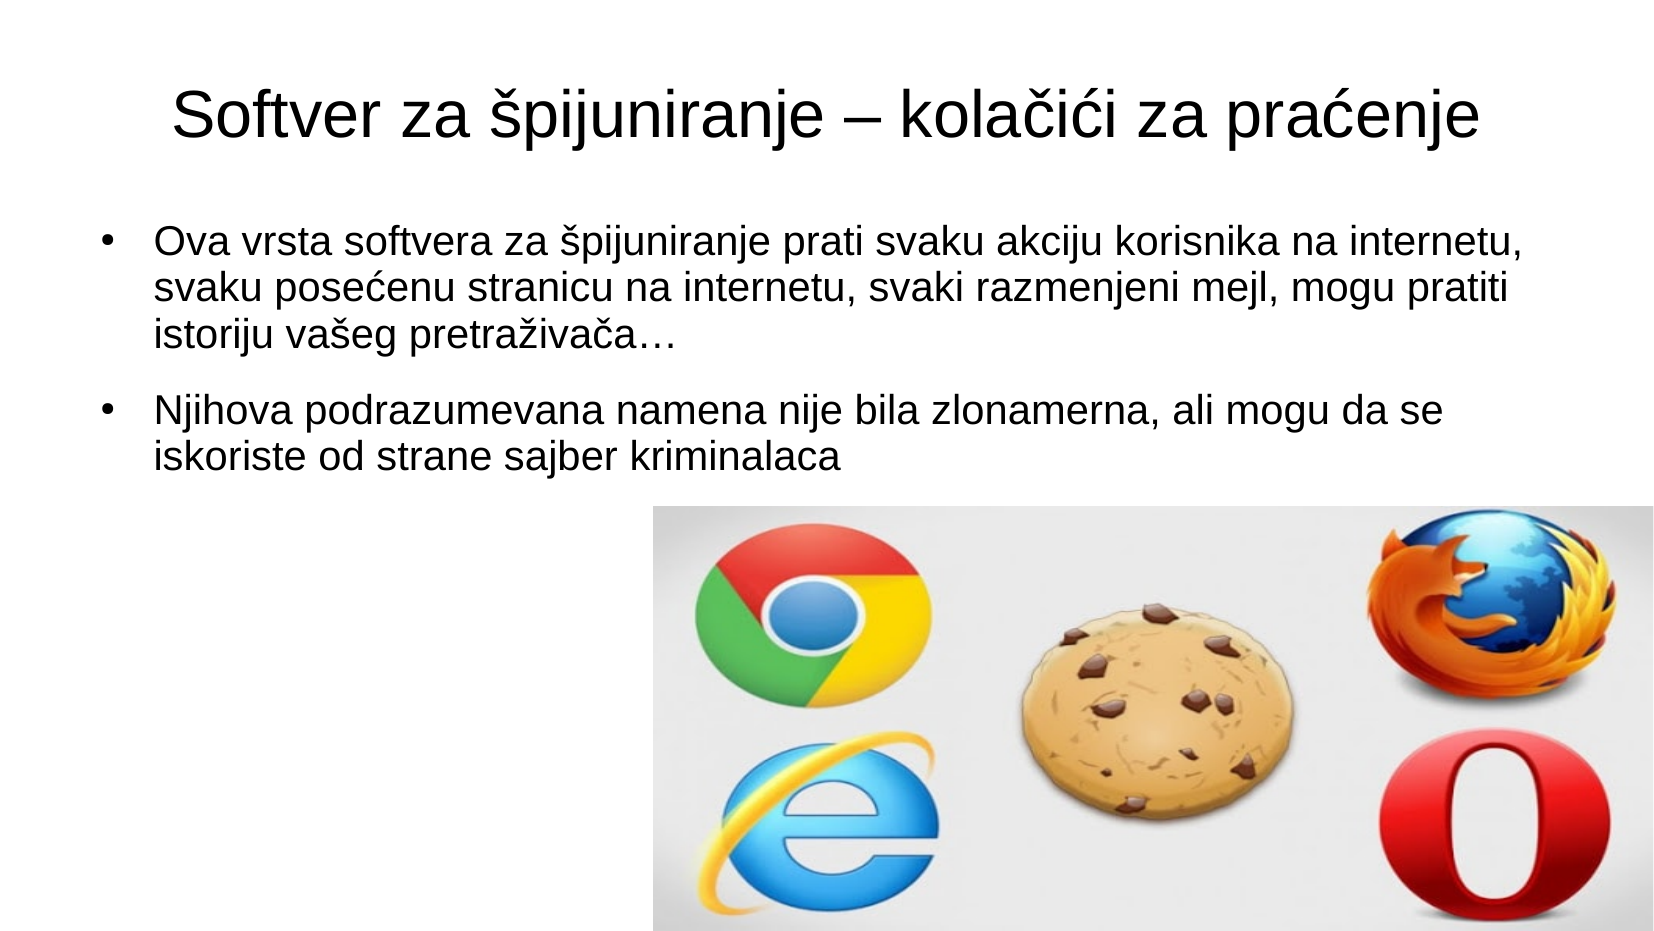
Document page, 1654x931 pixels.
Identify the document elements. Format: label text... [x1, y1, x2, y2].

picture [653, 506, 1654, 931]
list Ova vrsta softvera za špijuniranje prati svaku akciju korisnika na internetu, svaku posećenu stranicu na internetu, svaki razmenjeni mejl, mogu pratiti istoriju vašeg pretraživača… Njihova podrazumevana namena nije bila zlonamerna, ali mogu da se iskoriste od strane sajber kriminalaca [82, 217, 1571, 758]
title Softver za špijuniranje – kolačići za praćenje [82, 37, 1571, 193]
